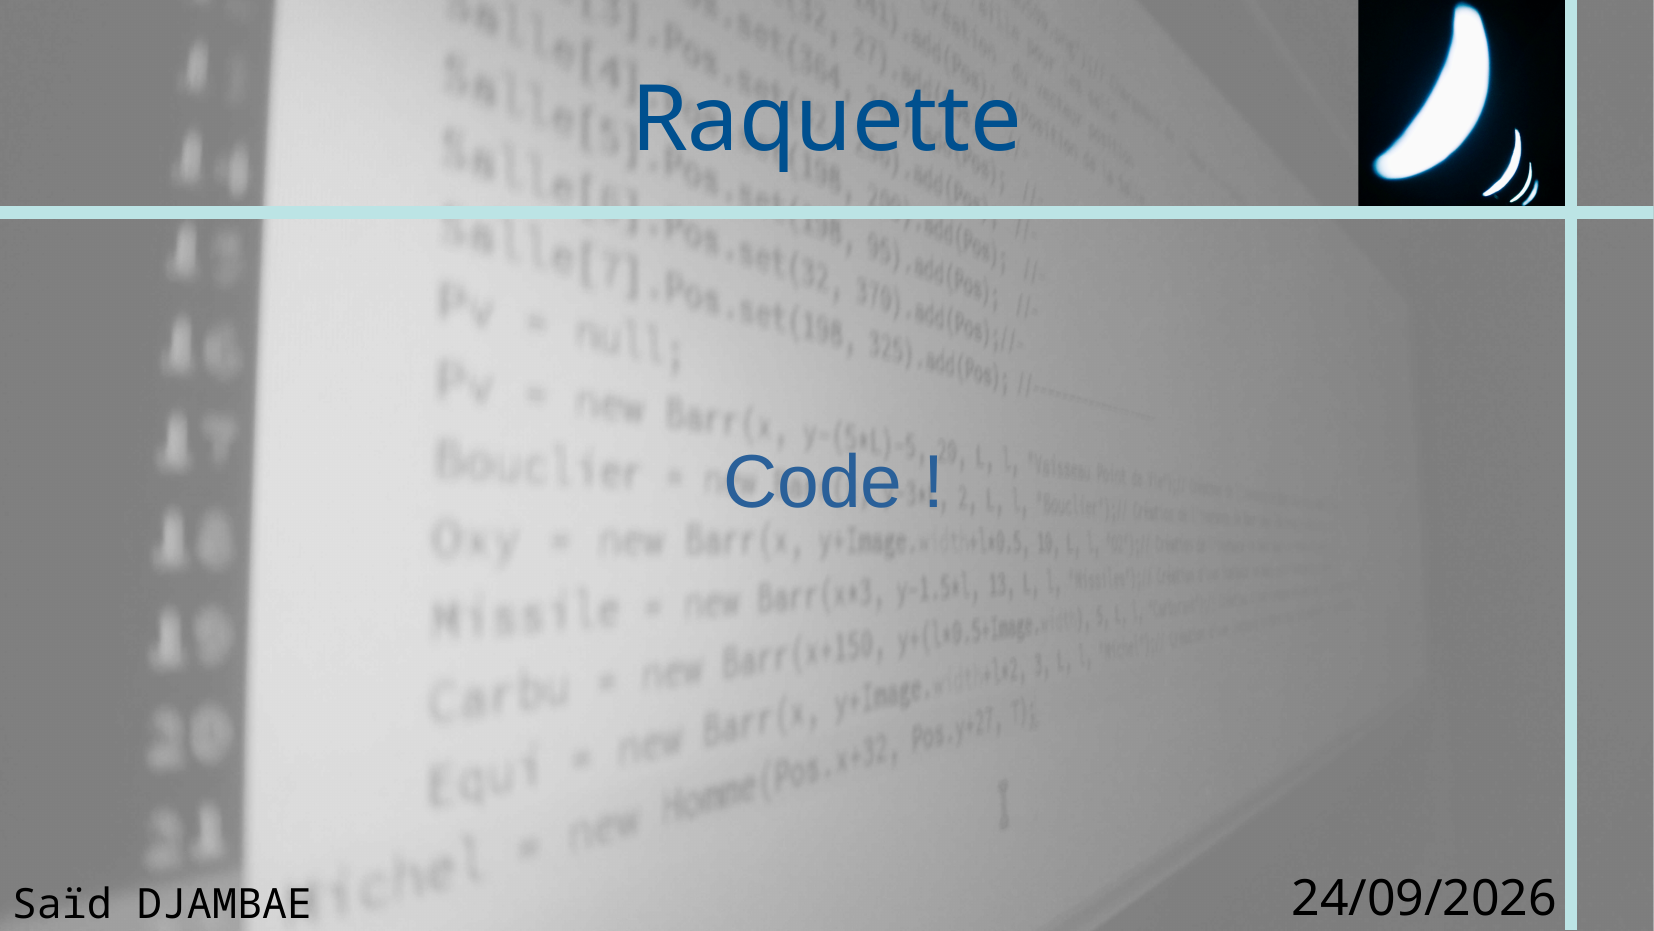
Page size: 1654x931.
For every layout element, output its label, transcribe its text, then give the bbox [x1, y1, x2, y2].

picture [0, 0, 1565, 206]
picture [1577, 0, 1654, 206]
title Raquette [82, 37, 1571, 193]
text_box Code ! [708, 432, 973, 532]
picture [0, 219, 1654, 931]
